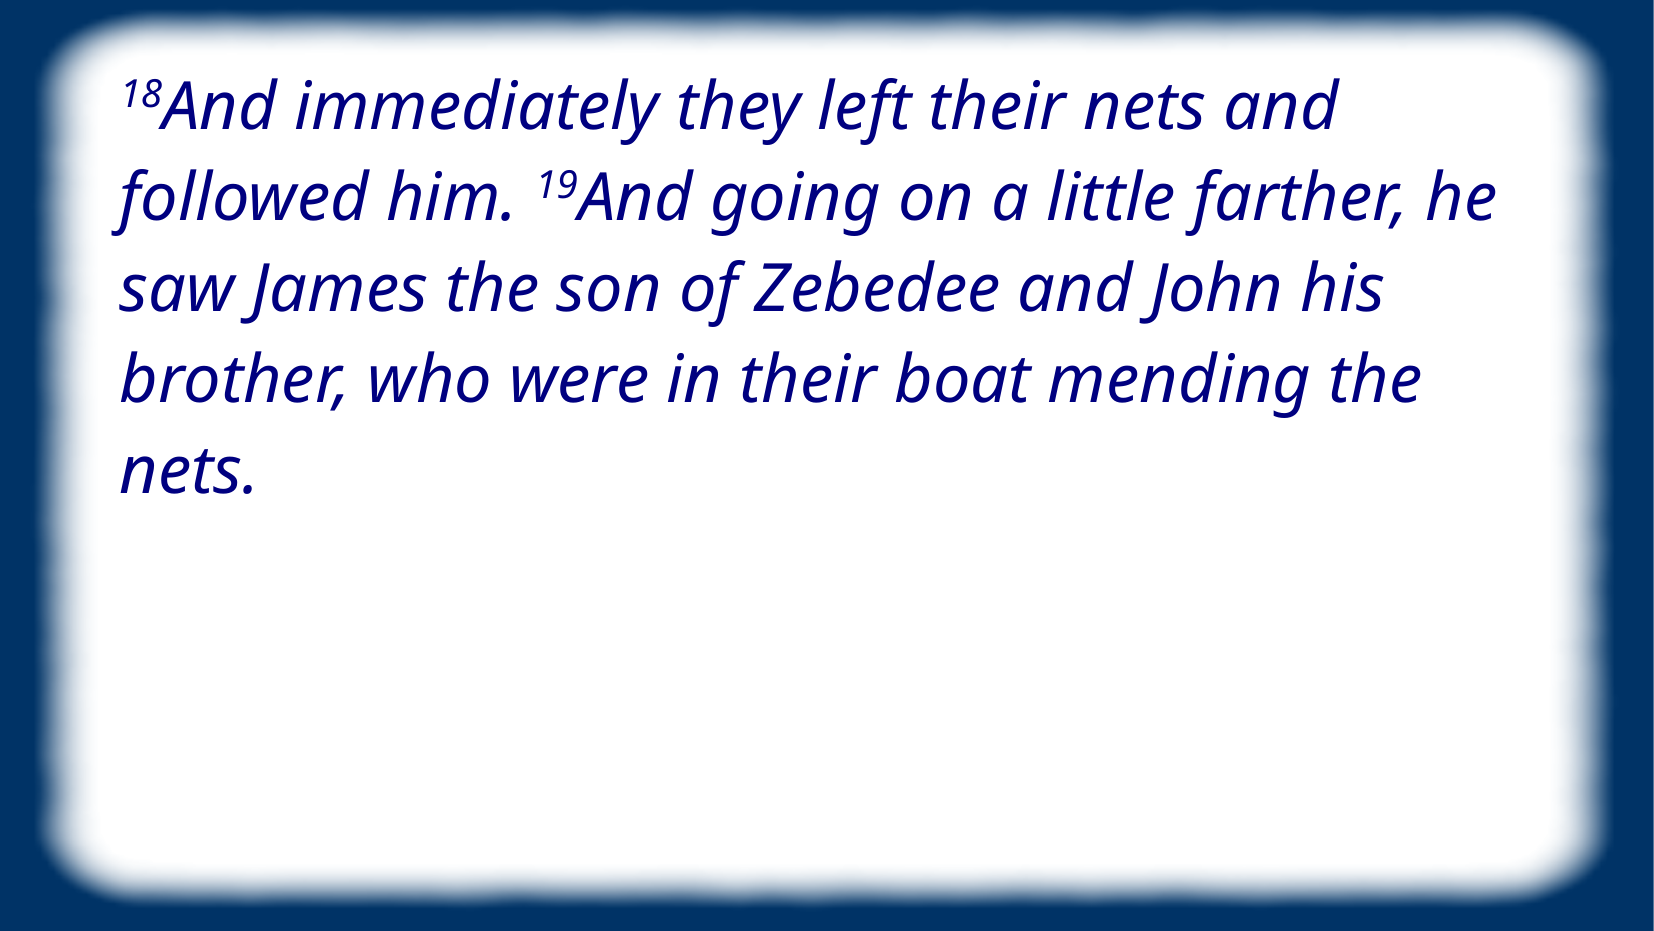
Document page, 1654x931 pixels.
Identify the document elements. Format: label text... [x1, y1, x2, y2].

text_box 18And immediately they left their nets and followed him. 19And going on a little farther, he saw James the son of Zebedee and John his brother, who were in their boat mending the nets. [105, 51, 1546, 511]
picture [0, 0, 1654, 931]
